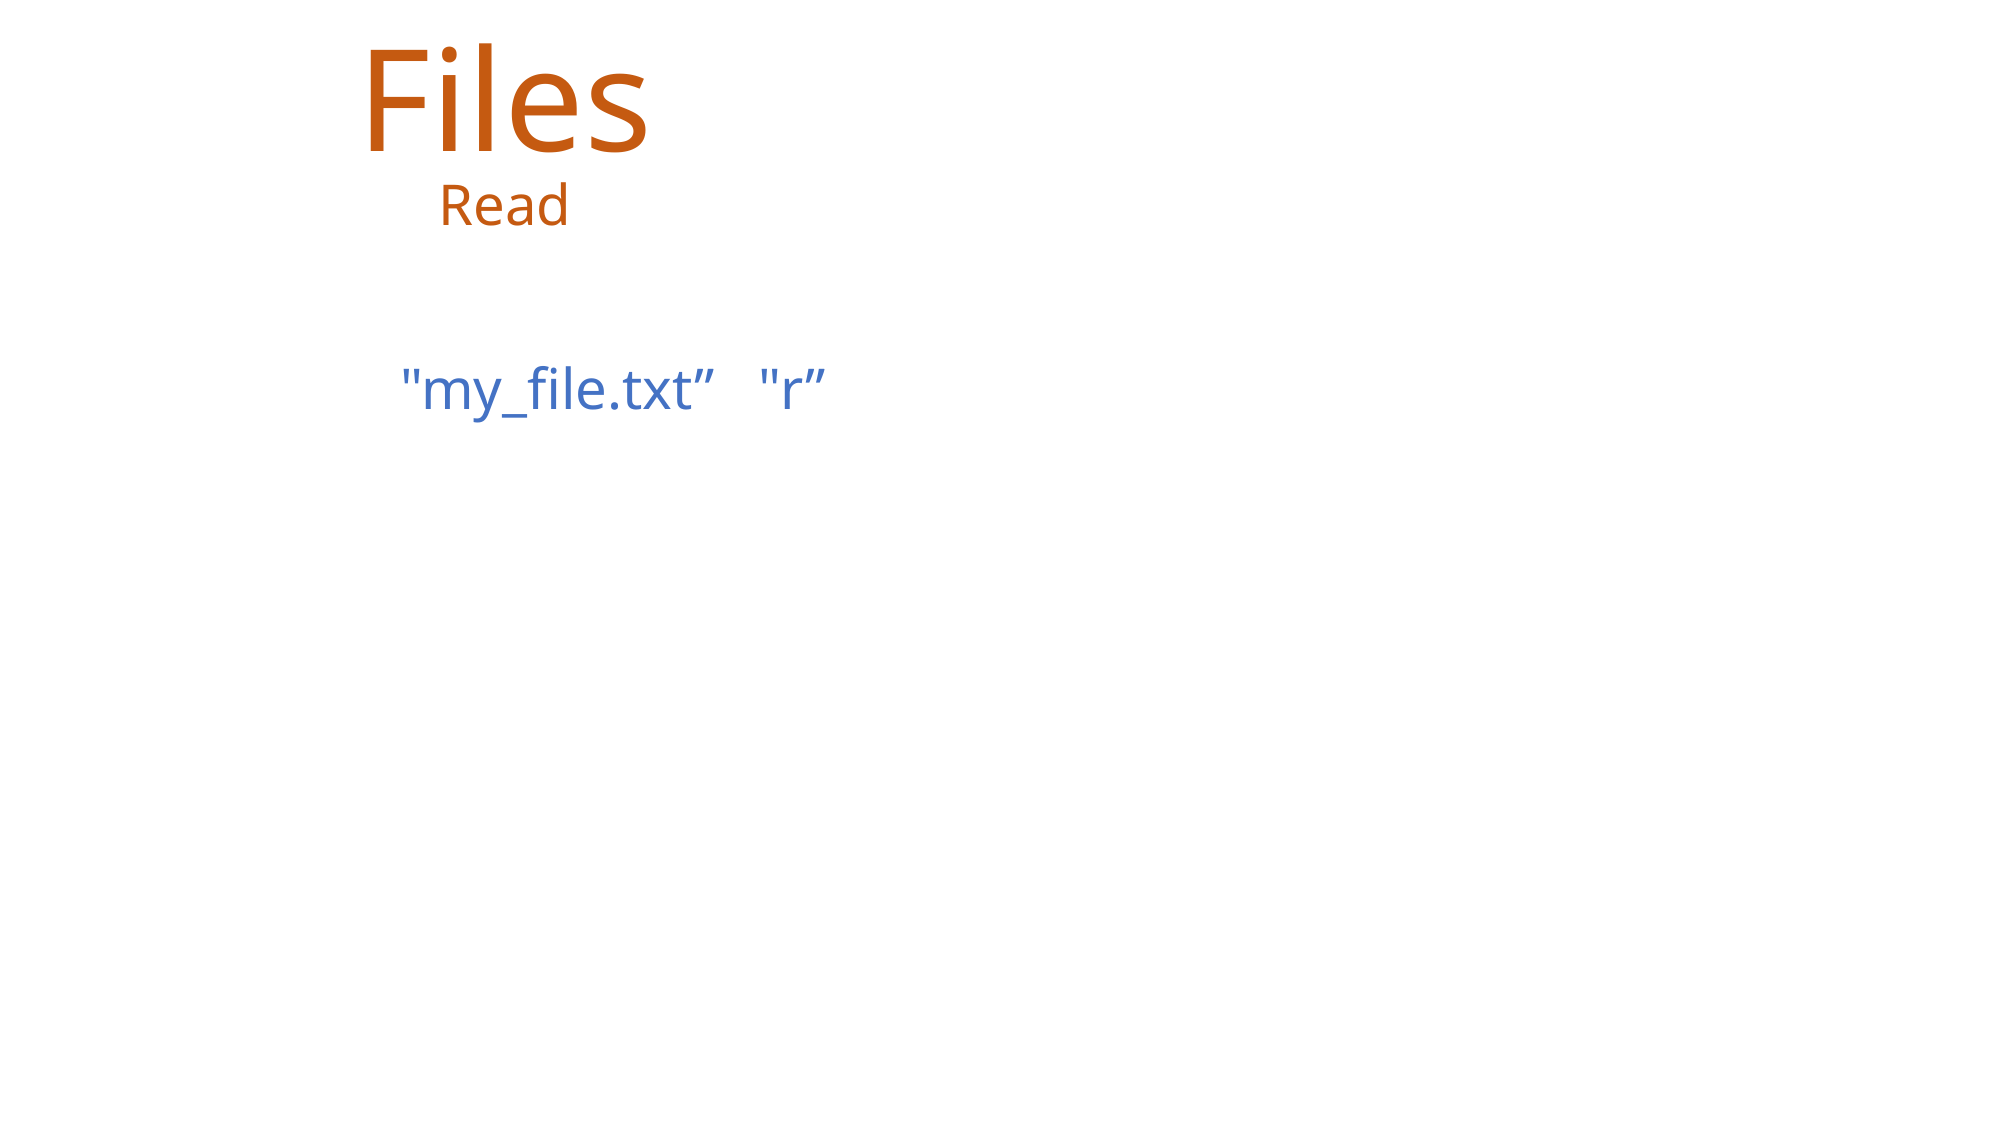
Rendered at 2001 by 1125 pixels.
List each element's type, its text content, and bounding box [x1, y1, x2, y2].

list Files Read f = open( "my_file.txt” , "r” ) print(f.read()) [137, 62, 1863, 1088]
